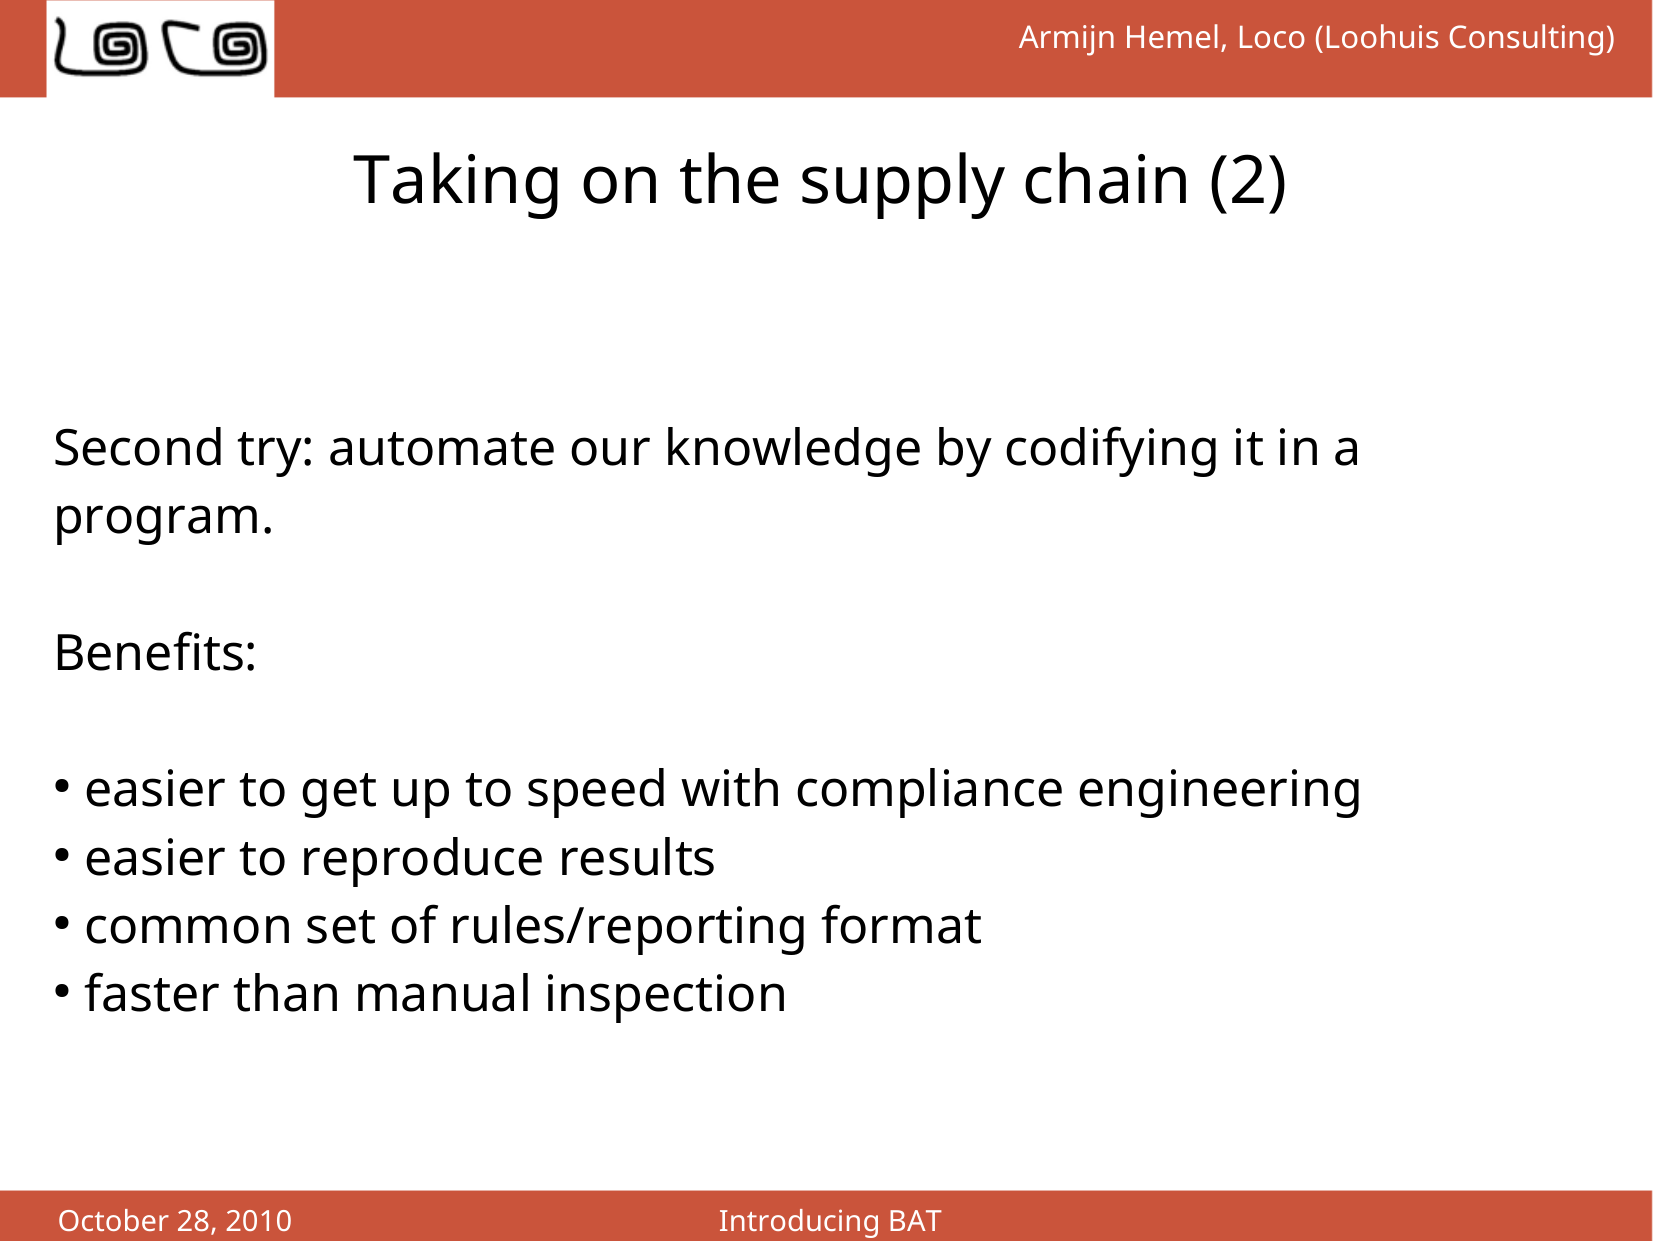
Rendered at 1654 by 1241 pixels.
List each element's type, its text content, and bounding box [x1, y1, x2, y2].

subtitle Second try: automate our knowledge by codifying it in a program. Benefits: easier to get up to speed with compliance engineering easier to reproduce results common set of rules/reporting format faster than manual inspection [53, 265, 1595, 1173]
picture [0, 0, 1654, 1241]
title Taking on the supply chain (2) [47, 125, 1595, 229]
